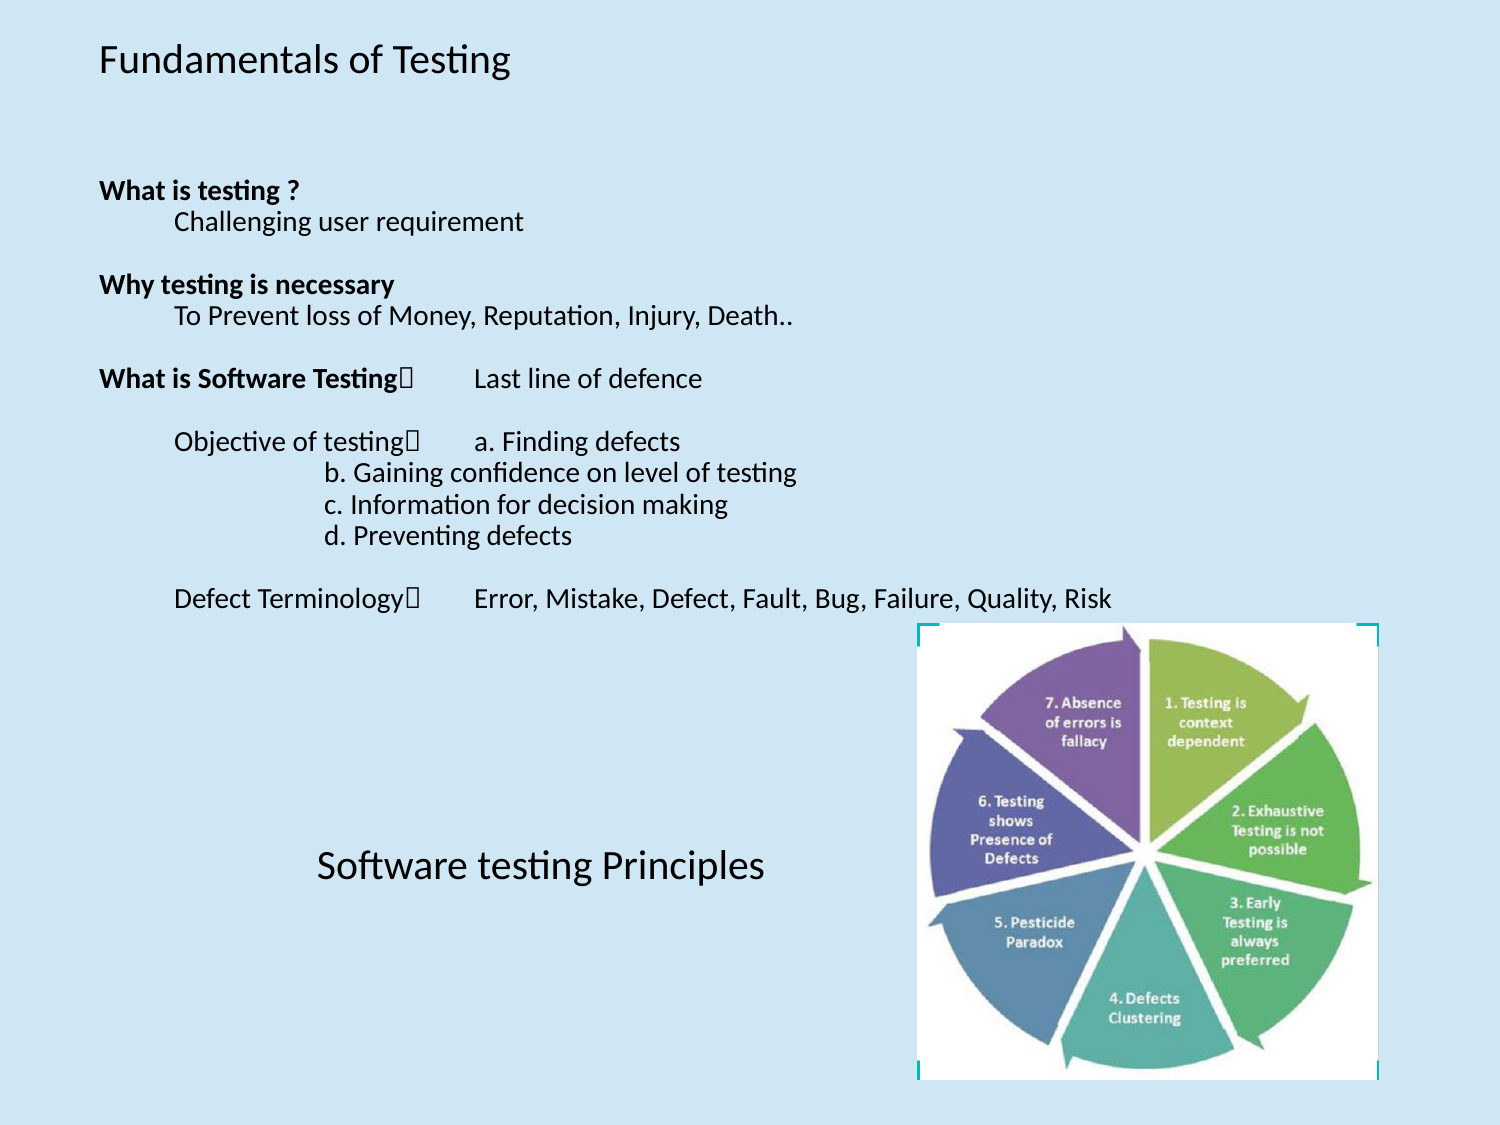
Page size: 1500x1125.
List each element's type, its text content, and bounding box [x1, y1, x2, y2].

picture [917, 623, 1379, 1080]
text_box Fundamentals of Testing [84, 24, 877, 90]
title What is testing ? Challenging user requirement Why testing is necessary To Prevent loss of Money, Reputation, Injury, Death.. What is Software Testing Last line of defence Objective of testing a. Finding defects b. Gaining confidence on level of testing c. Information for decision making d. Preventing defects Defect Terminology Error, Mistake, Defect, Fault, Bug, Failure, Quality, Risk [84, 167, 1379, 624]
text_box Software testing Principles [302, 830, 877, 896]
